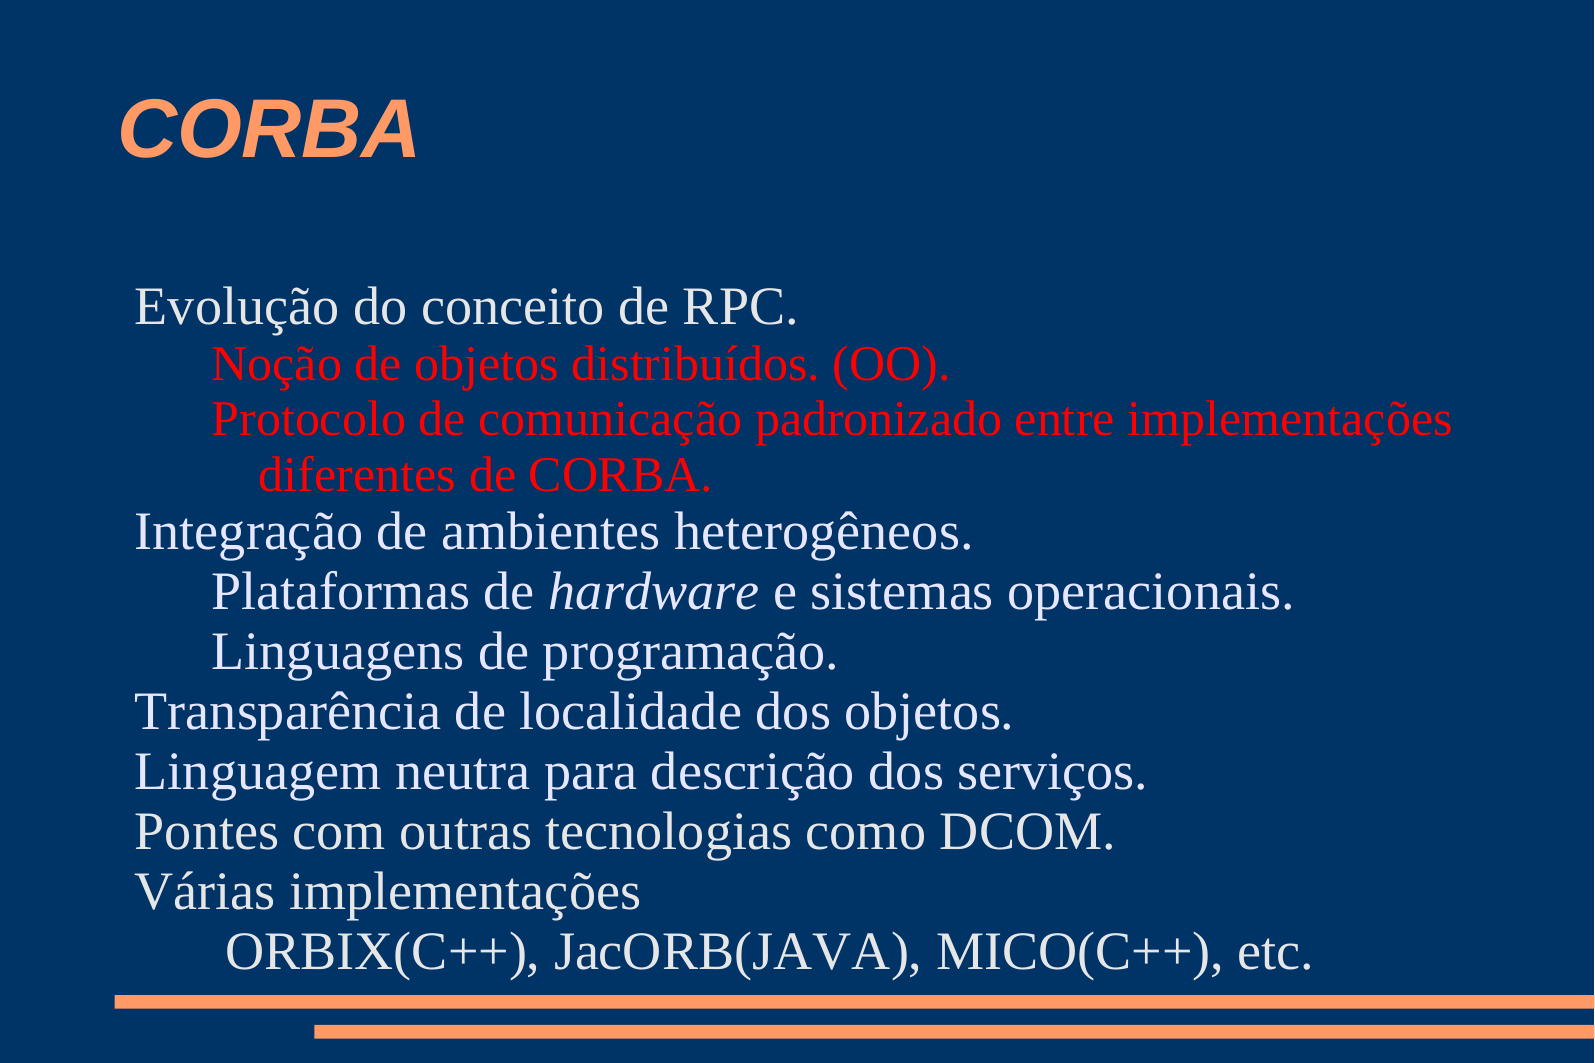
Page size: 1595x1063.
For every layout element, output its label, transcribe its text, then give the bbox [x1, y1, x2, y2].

title CORBA [117, 39, 1479, 218]
list Evolução do conceito de RPC. Noção de objetos distribuídos. (OO). Protocolo de comunicação padronizado entre implementações diferentes de CORBA. Integração de ambientes heterogêneos. Plataformas de hardware e sistemas operacionais. Linguagens de programação. Transparência de localidade dos objetos. Linguagem neutra para descrição dos serviços. Pontes com outras tecnologias como DCOM. Várias implementações ORBIX(C++), JacORB(JAVA), MICO(C++), etc. [117, 276, 1505, 982]
